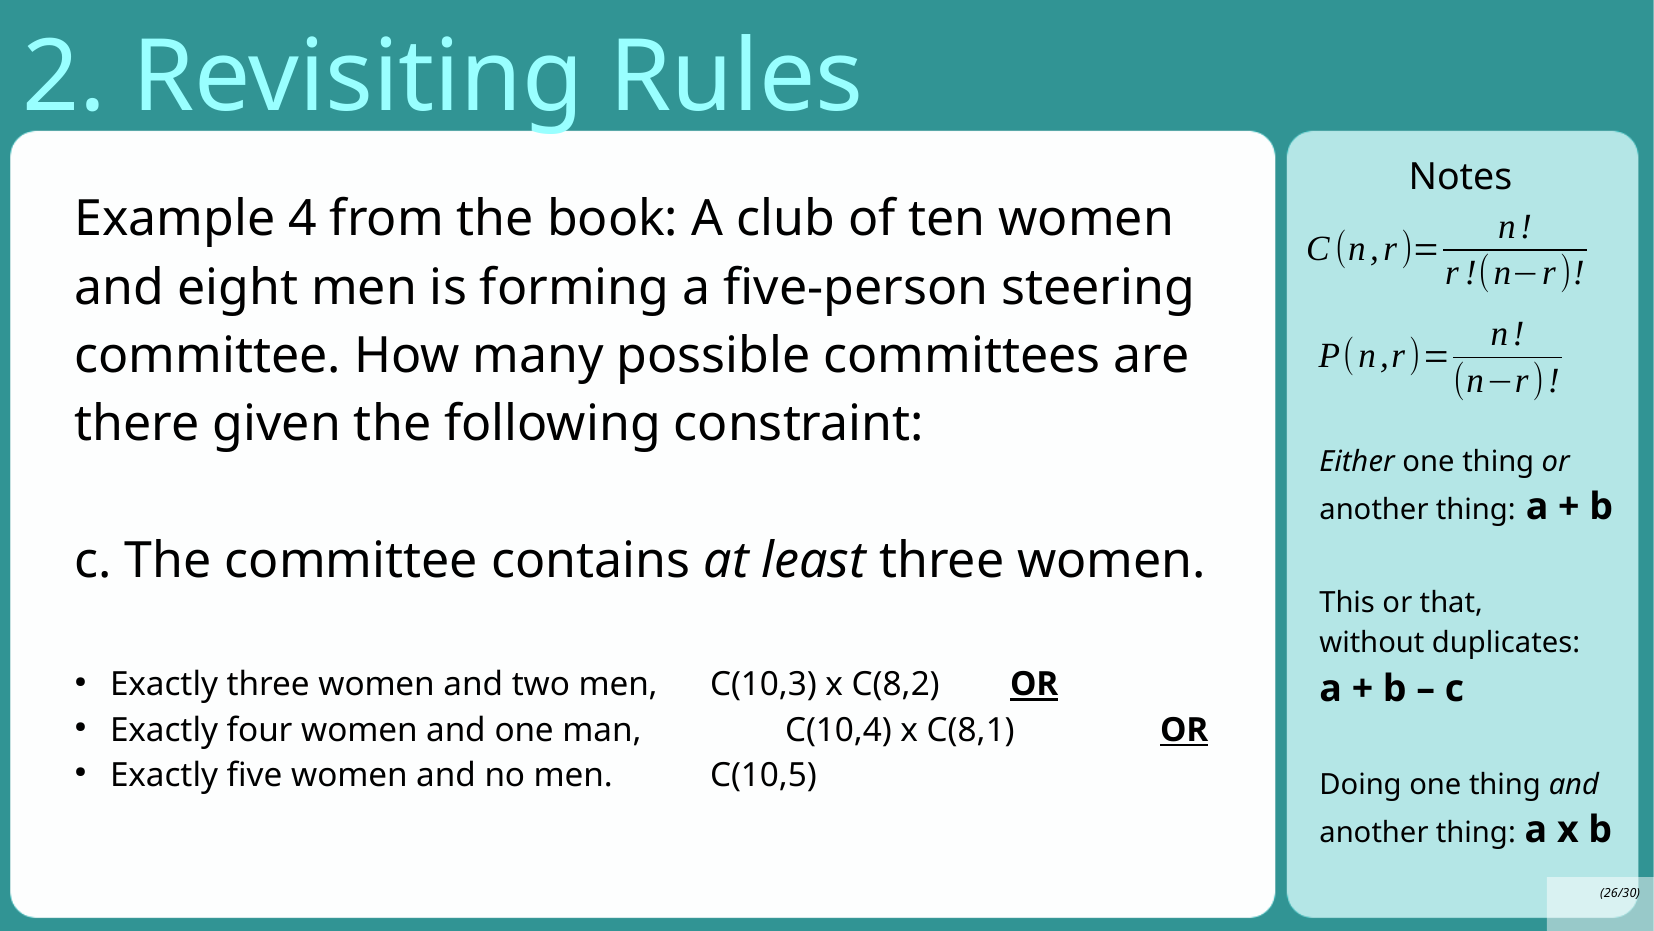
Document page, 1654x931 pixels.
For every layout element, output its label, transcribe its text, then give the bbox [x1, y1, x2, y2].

text_box Either one thing or another thing: a + b This or that, without duplicates: a + b – c Doing one thing and another thing: a x b [1304, 432, 1630, 789]
chart [1297, 207, 1598, 295]
text_box Notes [1290, 141, 1631, 395]
chart [1307, 314, 1571, 402]
text_box (<number>/30) [1546, 877, 1654, 931]
picture [0, 0, 1654, 931]
text_box Example 4 from the book: A club of ten women and eight men is forming a five-person steering committee. How many possible committees are there given the following constraint: c. The committee contains at least three women. Exactly three women and two men, C(10,3) x C(8,2) OR Exactly four women and one man, C(10,4) x C(8,1) OR Exactly five women and no men. C(10,5) [74, 182, 1244, 687]
title 2. Revisiting Rules [22, 13, 1511, 130]
